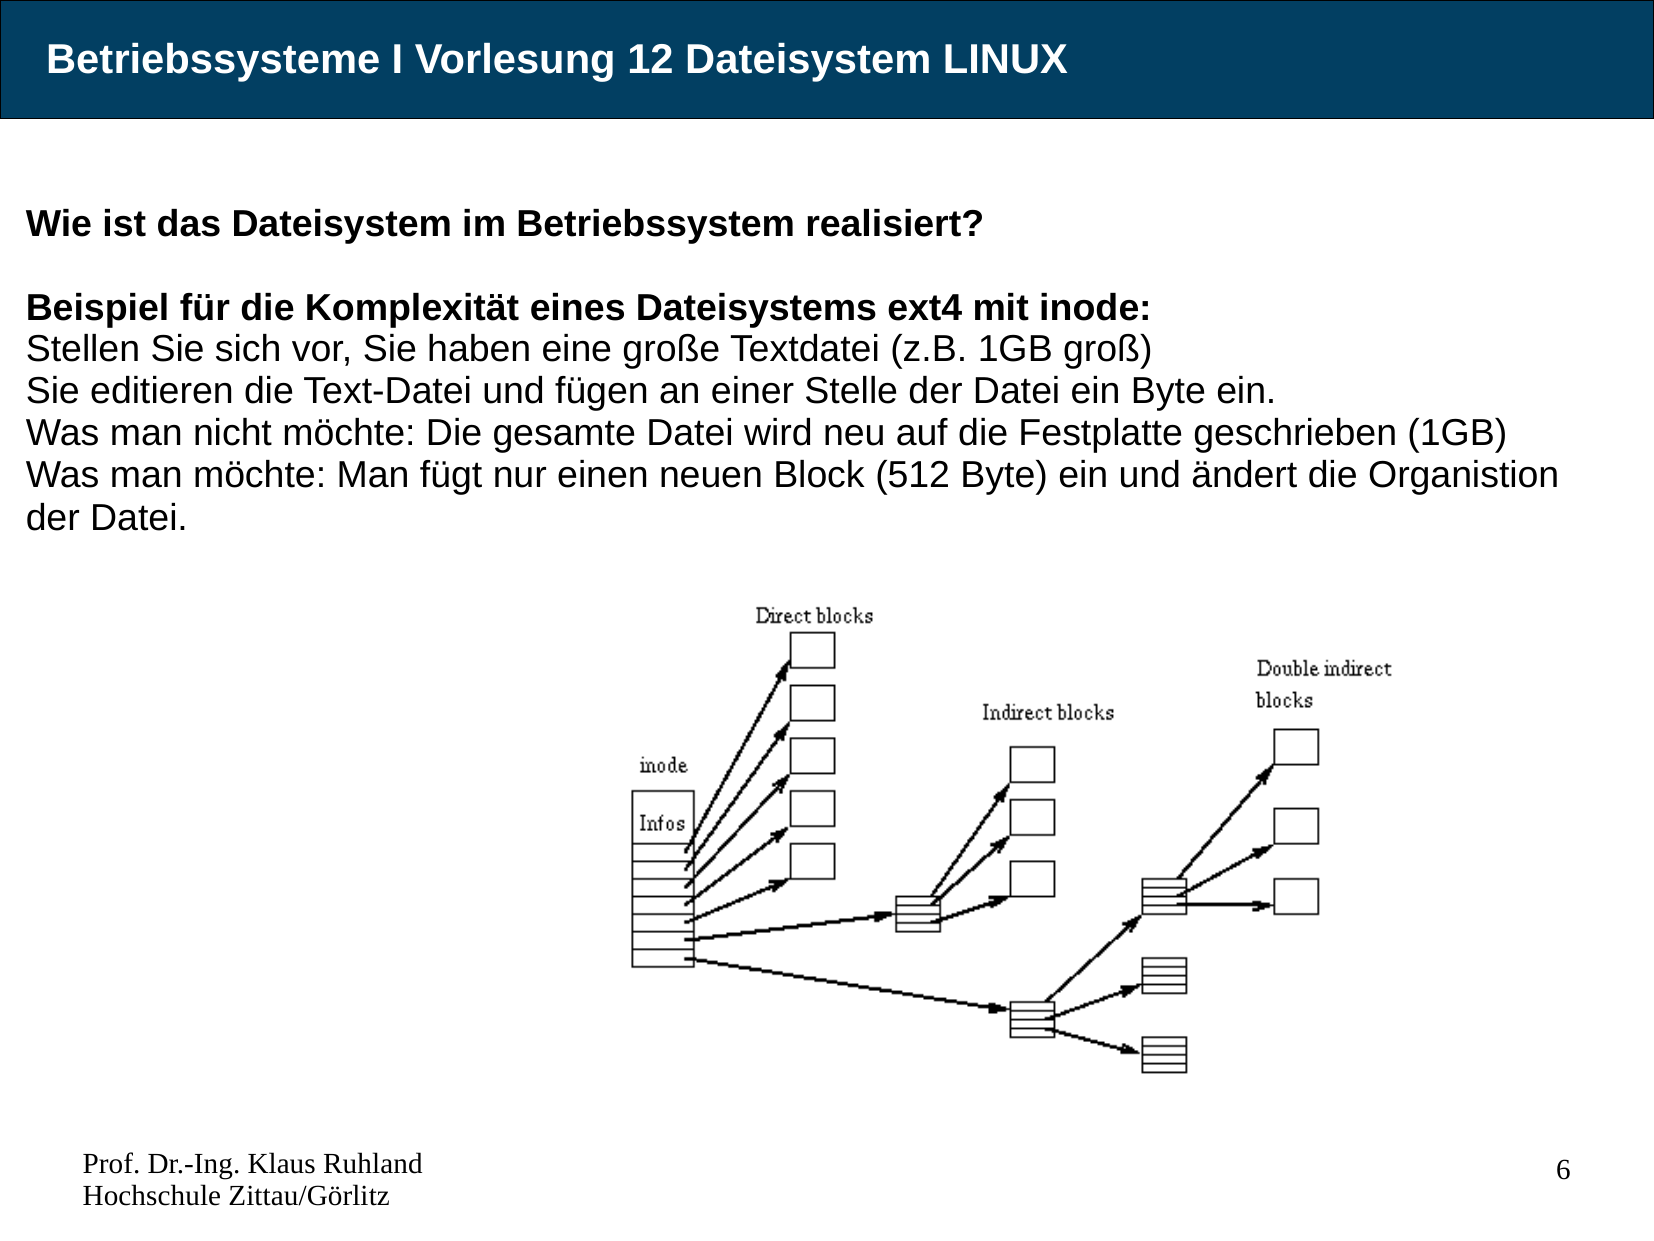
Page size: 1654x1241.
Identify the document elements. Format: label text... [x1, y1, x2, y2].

picture [616, 590, 1418, 1093]
text_box Wie ist das Dateisystem im Betriebssystem realisiert? Beispiel für die Komplexität eines Dateisystems ext4 mit inode: Stellen Sie sich vor, Sie haben eine große Textdatei (z.B. 1GB groß) Sie editieren die Text-Datei und fügen an einer Stelle der Datei ein Byte ein. Was man nicht möchte: Die gesamte Datei wird neu auf die Festplatte geschrieben (1GB) Was man möchte: Man fügt nur einen neuen Block (512 Byte) ein und ändert die Organistion der Datei. [11, 194, 1595, 840]
